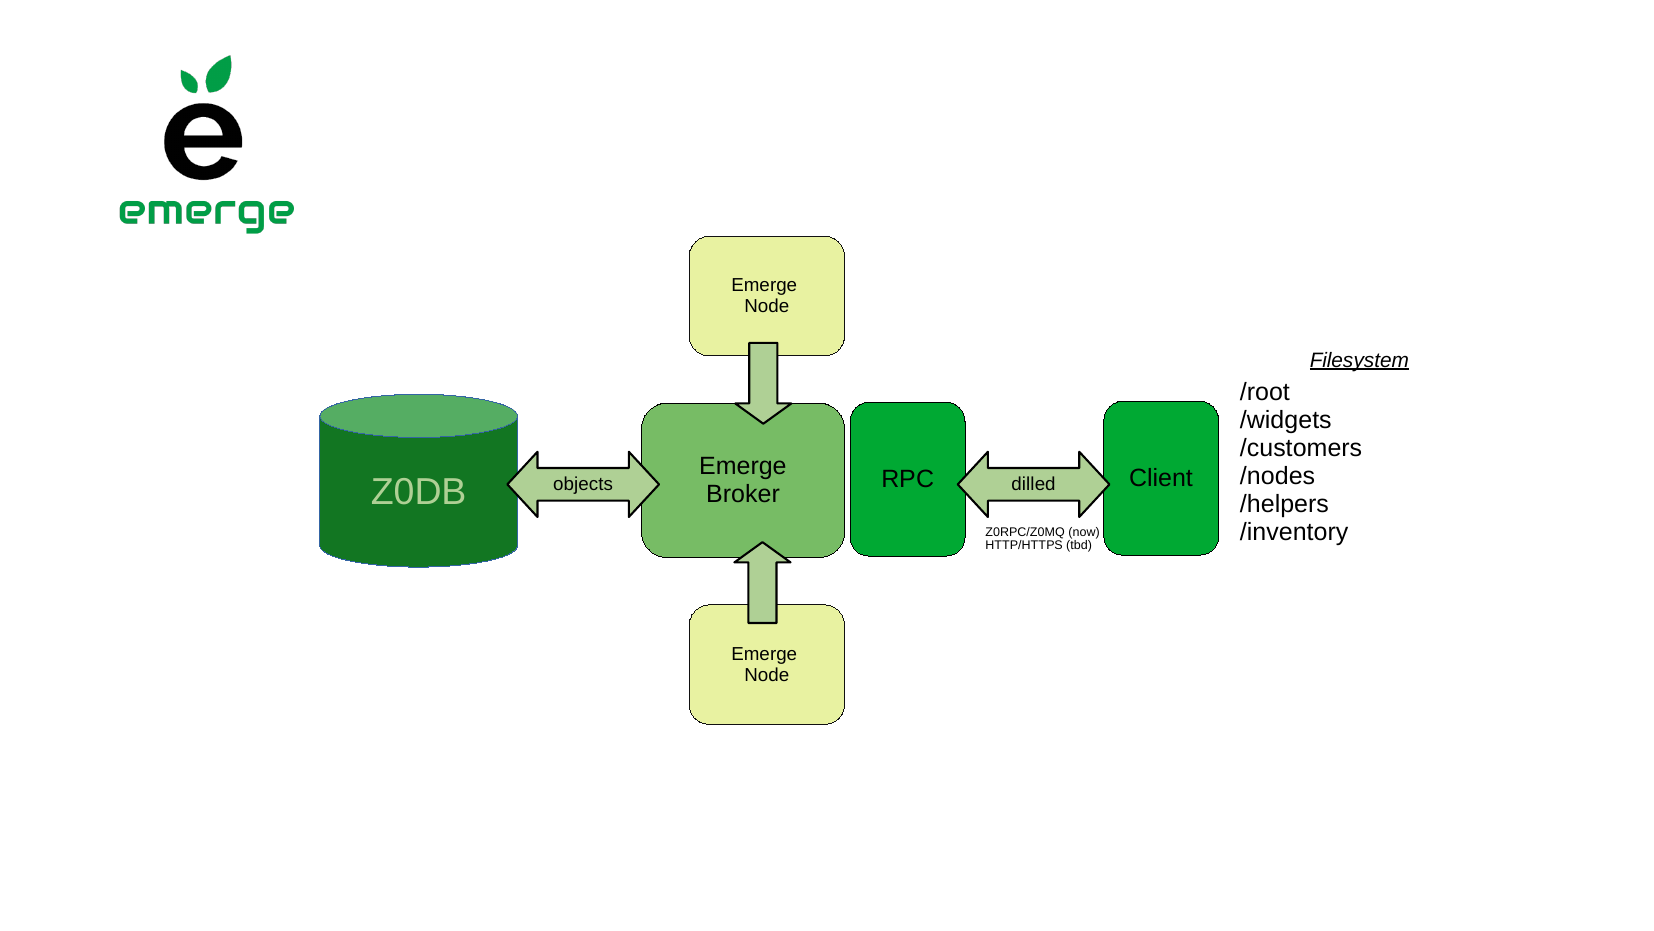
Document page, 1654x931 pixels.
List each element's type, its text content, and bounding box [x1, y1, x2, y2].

text_box Z0DB [319, 417, 518, 568]
text_box objects [507, 451, 660, 518]
text_box Client [1103, 401, 1219, 544]
text_box [734, 542, 791, 624]
text_box Emerge Node [689, 236, 845, 356]
text_box [735, 342, 792, 424]
text_box Emerge Broker [641, 403, 845, 558]
text_box RPC [850, 402, 966, 557]
picture [111, 52, 296, 238]
text_box Emerge Node [689, 604, 845, 725]
text_box dilled [957, 451, 1110, 517]
text_box /root /widgets /customers /nodes /helpers /inventory [1225, 370, 1524, 554]
text_box Filesystem [1295, 340, 1424, 380]
text_box Z0RPC/Z0MQ (now) HTTP/HTTPS (tbd) [970, 517, 1217, 561]
